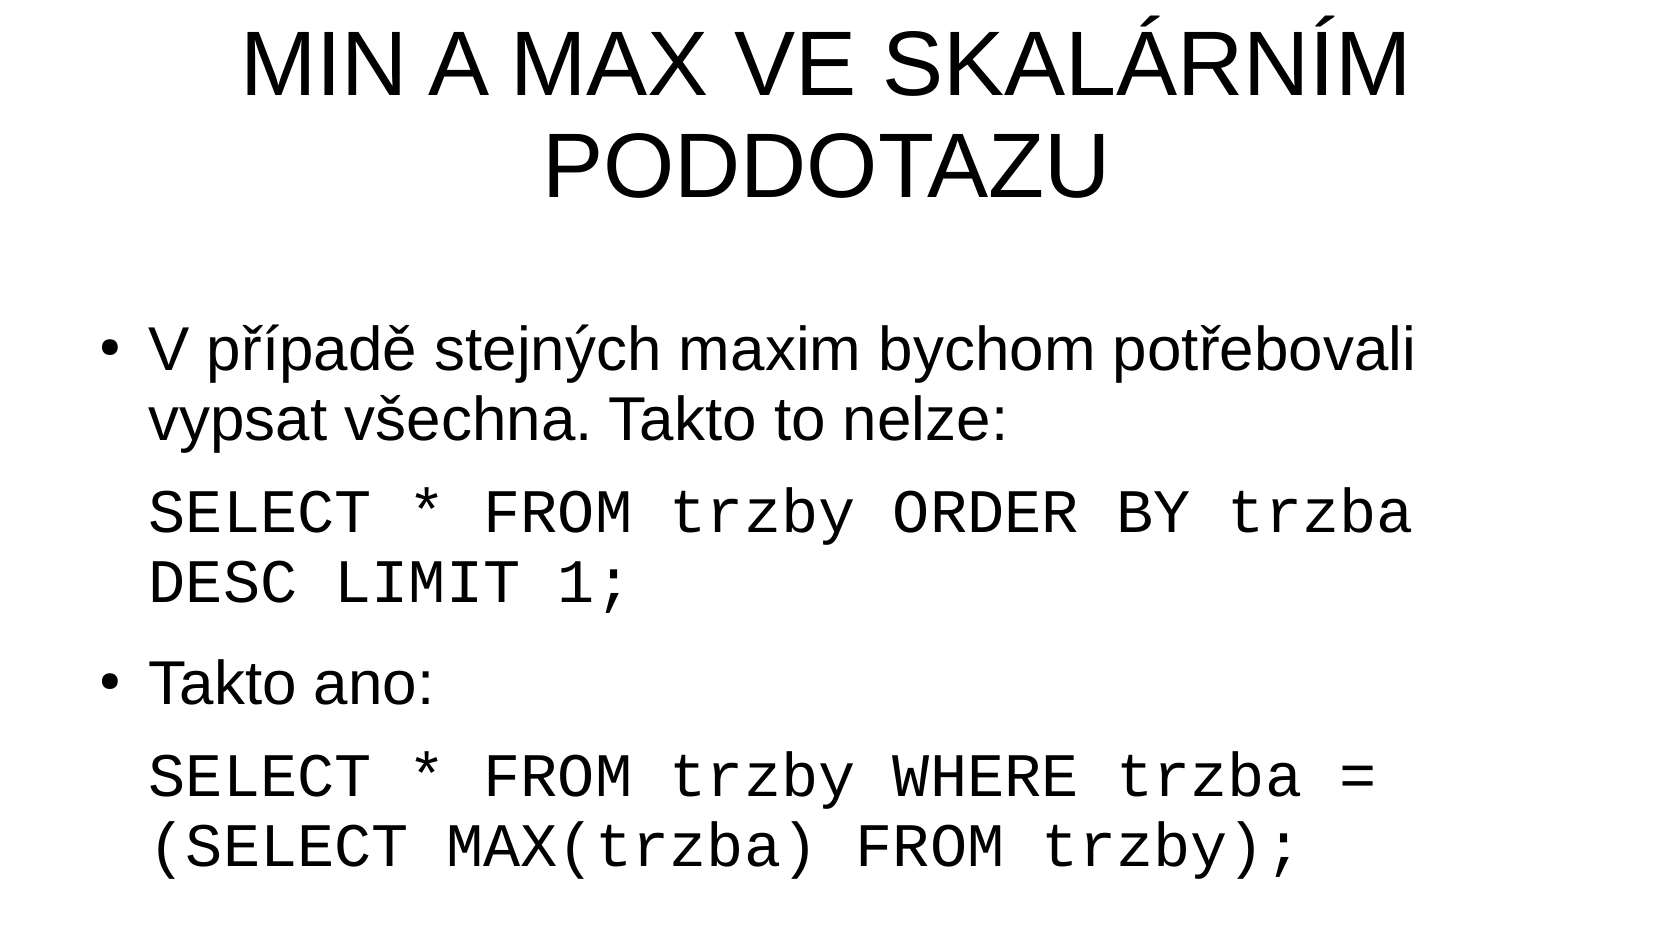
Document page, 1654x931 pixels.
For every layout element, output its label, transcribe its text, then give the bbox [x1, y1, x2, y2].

list V případě stejných maxim bychom potřebovali vypsat všechna. Takto to nelze: SELECT * FROM trzby ORDER BY trzba DESC LIMIT 1; Takto ano: SELECT * FROM trzby WHERE trzba = (SELECT MAX(trzba) FROM trzby); [82, 217, 1571, 886]
title MIN A MAX VE SKALÁRNÍM PODDOTAZU [82, 12, 1571, 217]
